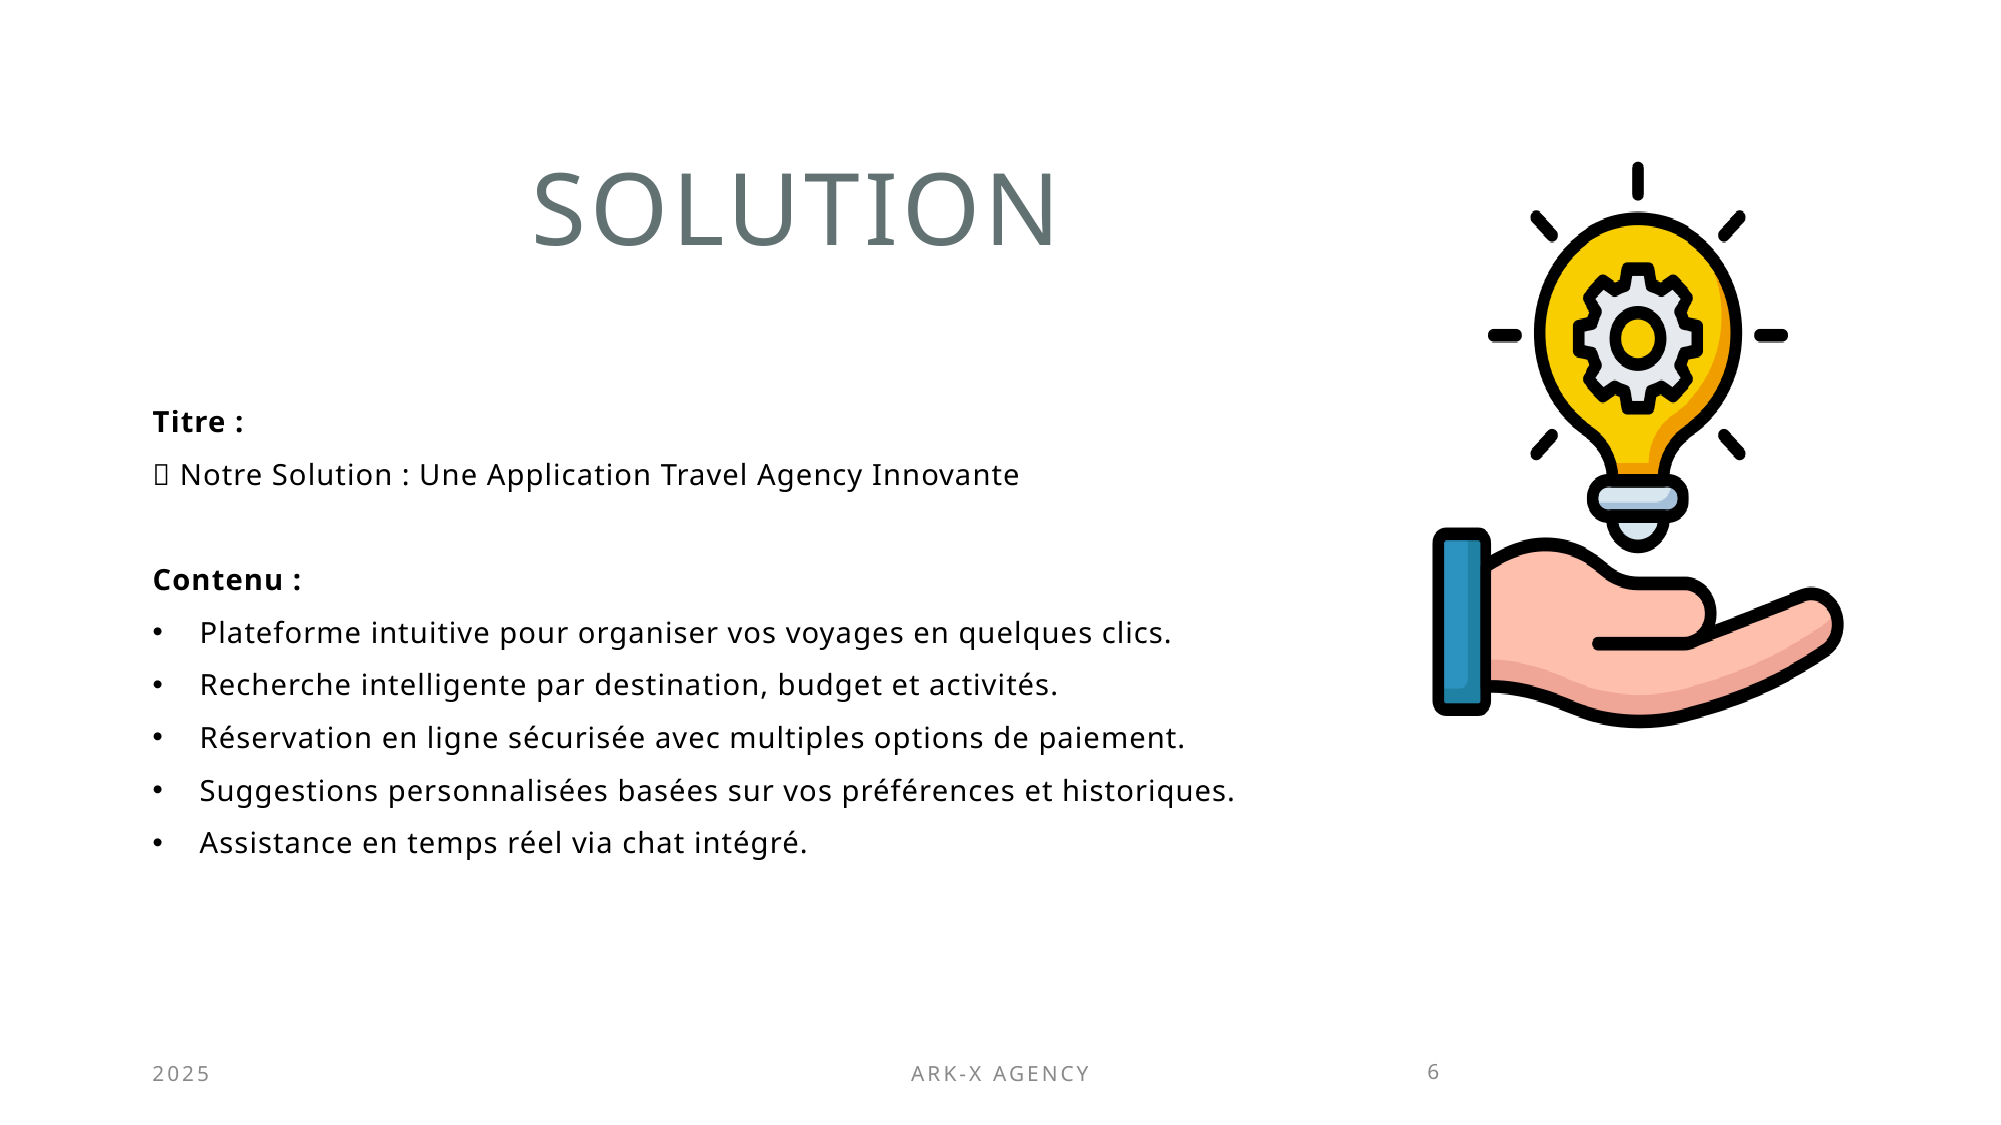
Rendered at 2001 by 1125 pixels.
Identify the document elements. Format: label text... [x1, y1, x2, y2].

list Titre : 💡 Notre Solution : Une Application Travel Agency Innovante Contenu : Plateforme intuitive pour organiser vos voyages en quelques clics. Recherche intelligente par destination, budget et activités. Réservation en ligne sécurisée avec multiples options de paiement. Suggestions personnalisées basées sur vos préférences et historiques. Assistance en temps réel via chat intégré. [137, 378, 1366, 934]
text_box Ark-x agency [662, 1042, 1338, 1103]
picture [1384, 151, 1891, 740]
text_box 2025 [137, 1042, 588, 1103]
text_box 3 [1412, 1042, 1863, 1103]
title Solution [255, 151, 1338, 269]
